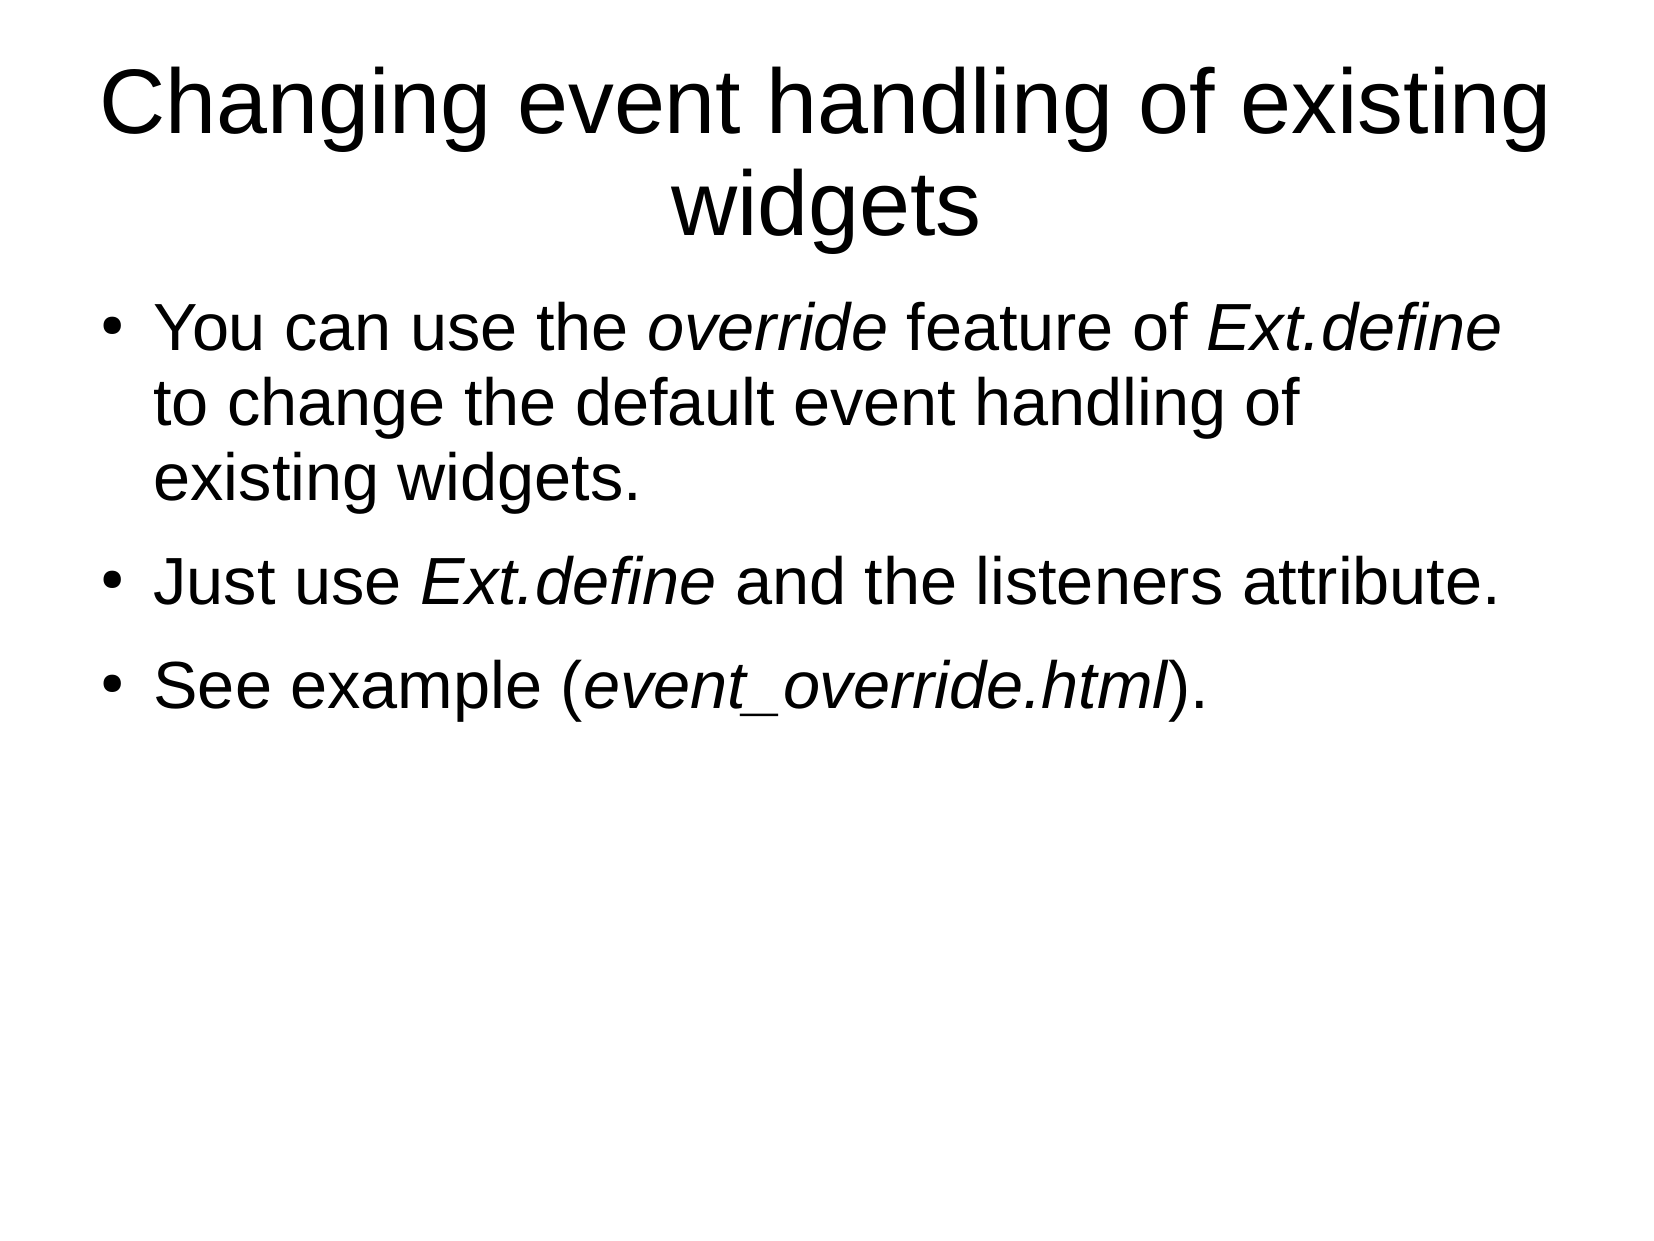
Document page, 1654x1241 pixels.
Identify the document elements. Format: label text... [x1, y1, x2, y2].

list You can use the override feature of Ext.define to change the default event handling of existing widgets. Just use Ext.define and the listeners attribute. See example (event_override.html). [82, 290, 1538, 1010]
title Changing event handling of existing widgets [82, 49, 1571, 257]
